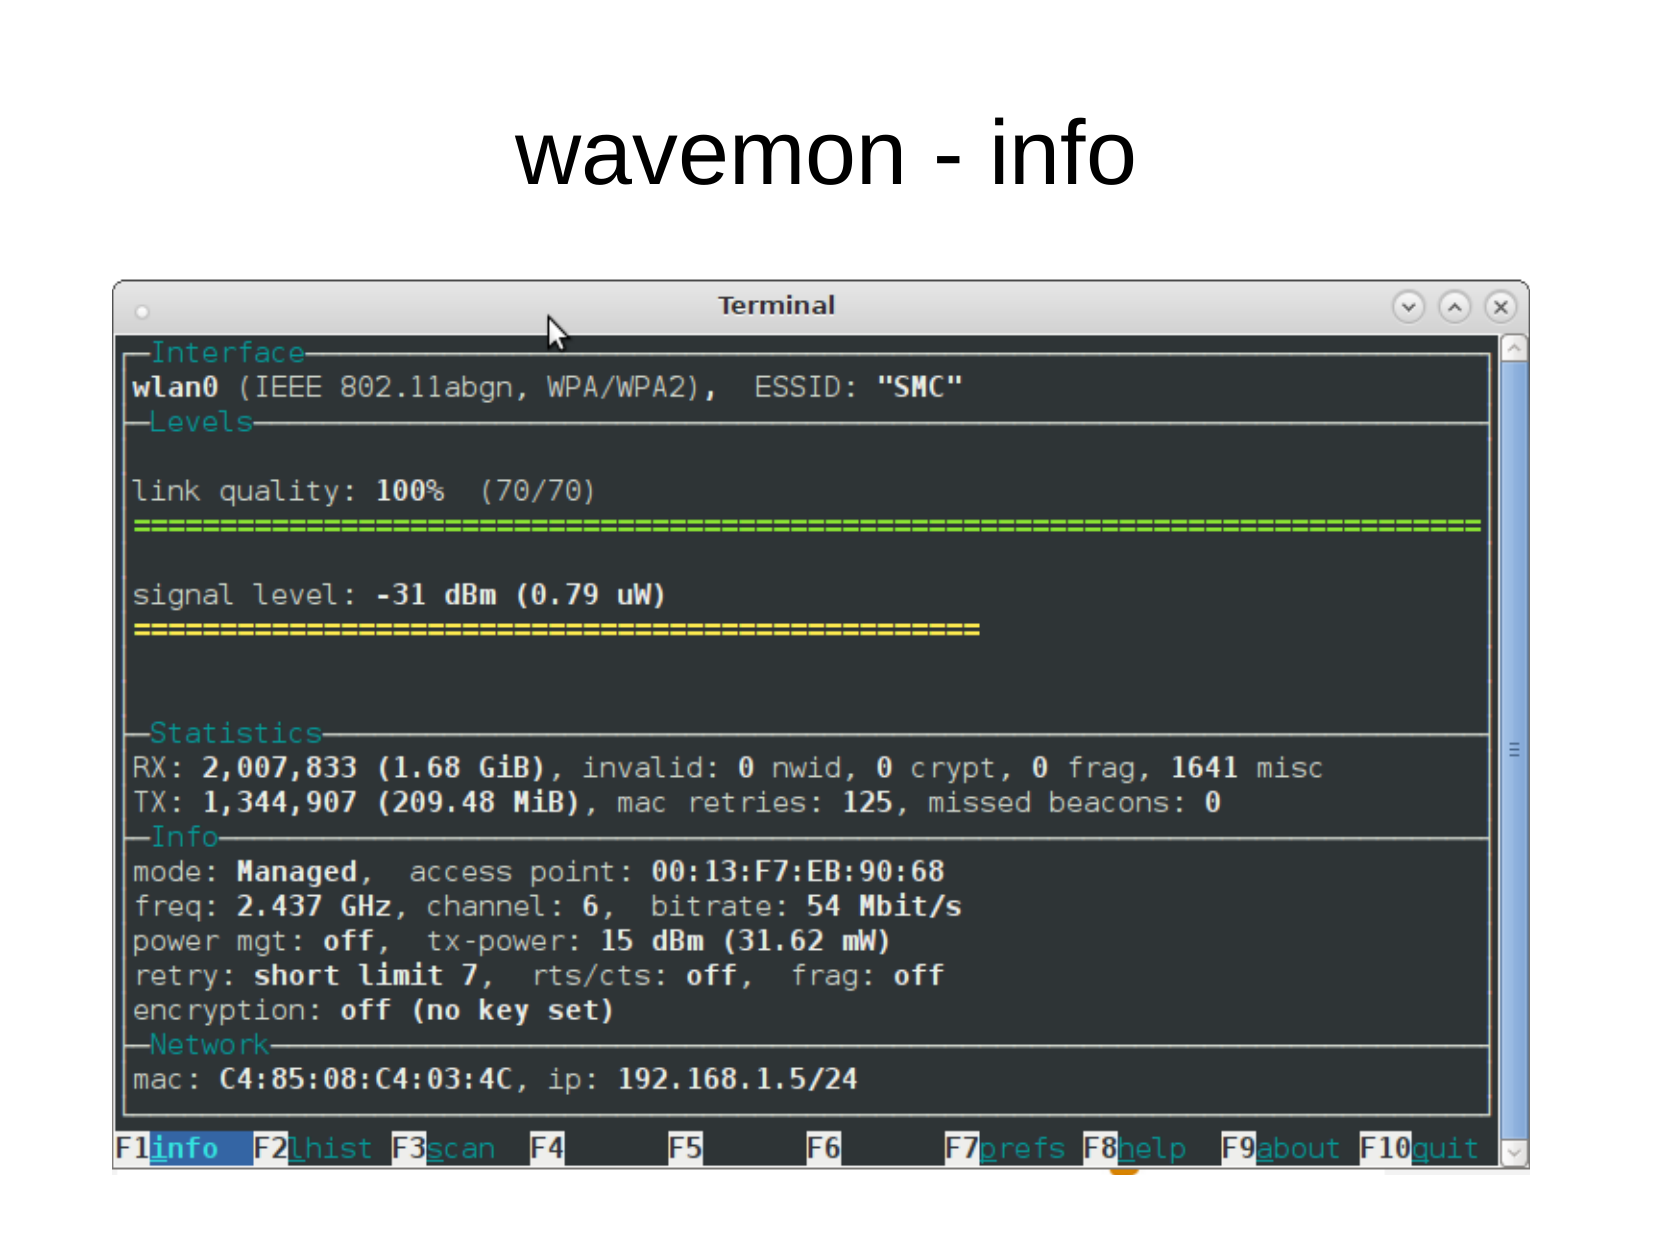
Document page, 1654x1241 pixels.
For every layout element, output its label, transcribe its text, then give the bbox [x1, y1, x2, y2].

title wavemon - info [82, 49, 1571, 257]
picture [112, 278, 1531, 1175]
